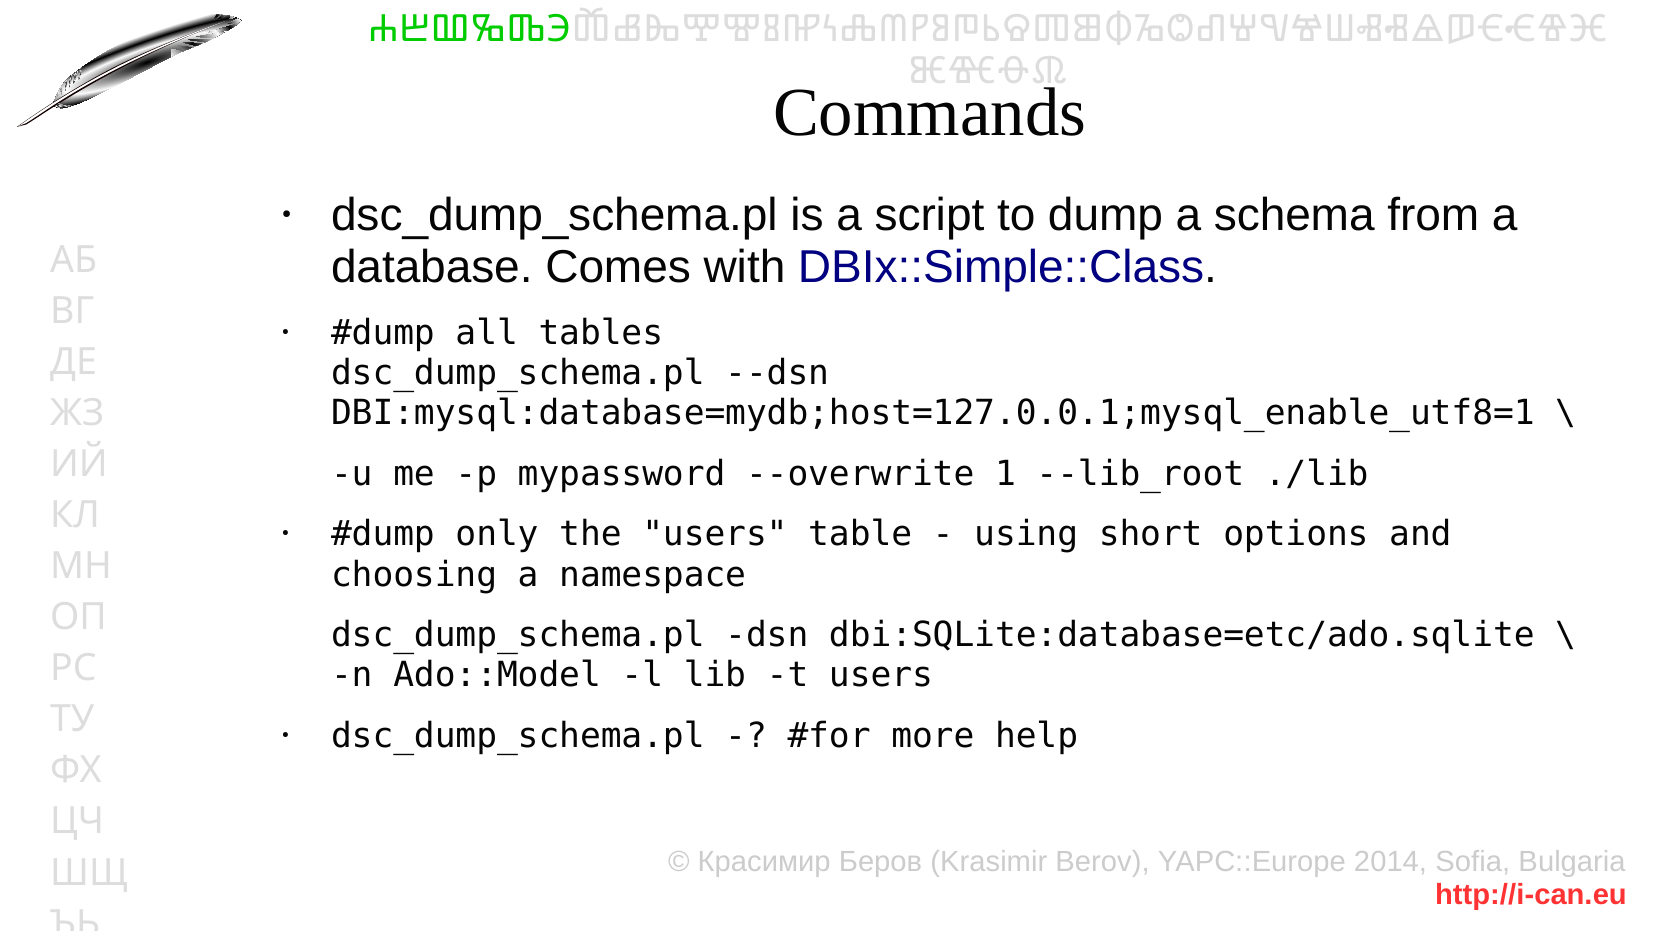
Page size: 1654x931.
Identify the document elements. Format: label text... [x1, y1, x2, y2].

title Commands [265, 35, 1595, 188]
list dsc_dump_schema.pl is a script to dump a schema from a database. Comes with DBIx::Simple::Class. #dump all tables dsc_dump_schema.pl --dsn DBI:mysql:database=mydb;host=127.0.0.1;mysql_enable_utf8=1 \ -u me -p mypassword --overwrite 1 --lib_root ./lib #dump only the "users" table - using short options and choosing a namespace dsc_dump_schema.pl -dsn dbi:SQLite:database=etc/ado.sqlite \ -n Ado::Model -l lib -t users dsc_dump_schema.pl -? #for more help [265, 188, 1595, 815]
